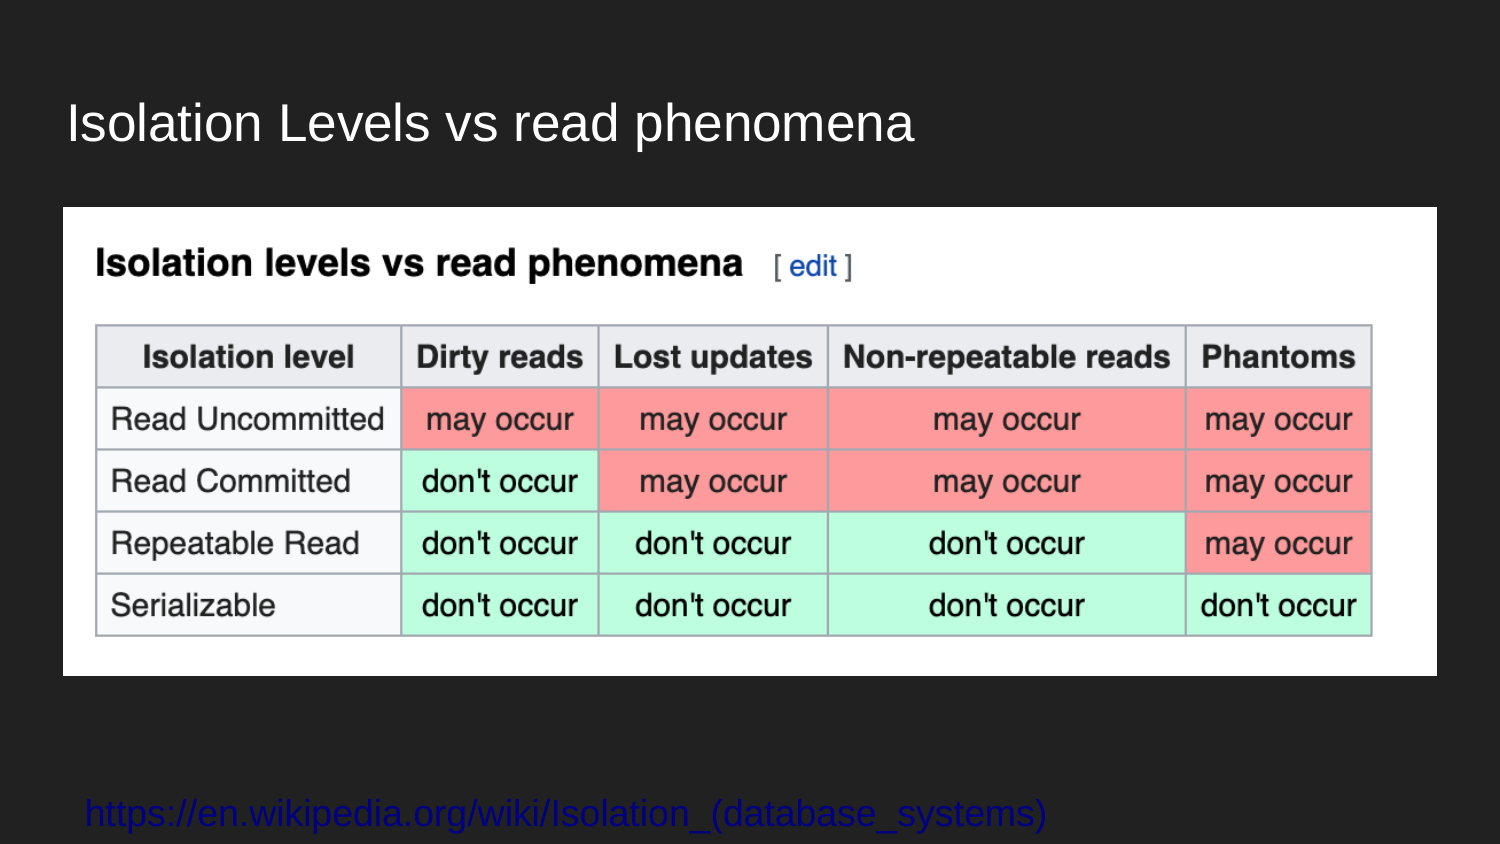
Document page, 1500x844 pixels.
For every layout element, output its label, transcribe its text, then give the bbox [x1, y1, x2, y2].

picture [63, 207, 1437, 676]
text_box https://en.wikipedia.org/wiki/Isolation_(database_systems) [69, 773, 1352, 833]
title Isolation Levels vs read phenomena [51, 72, 1449, 167]
